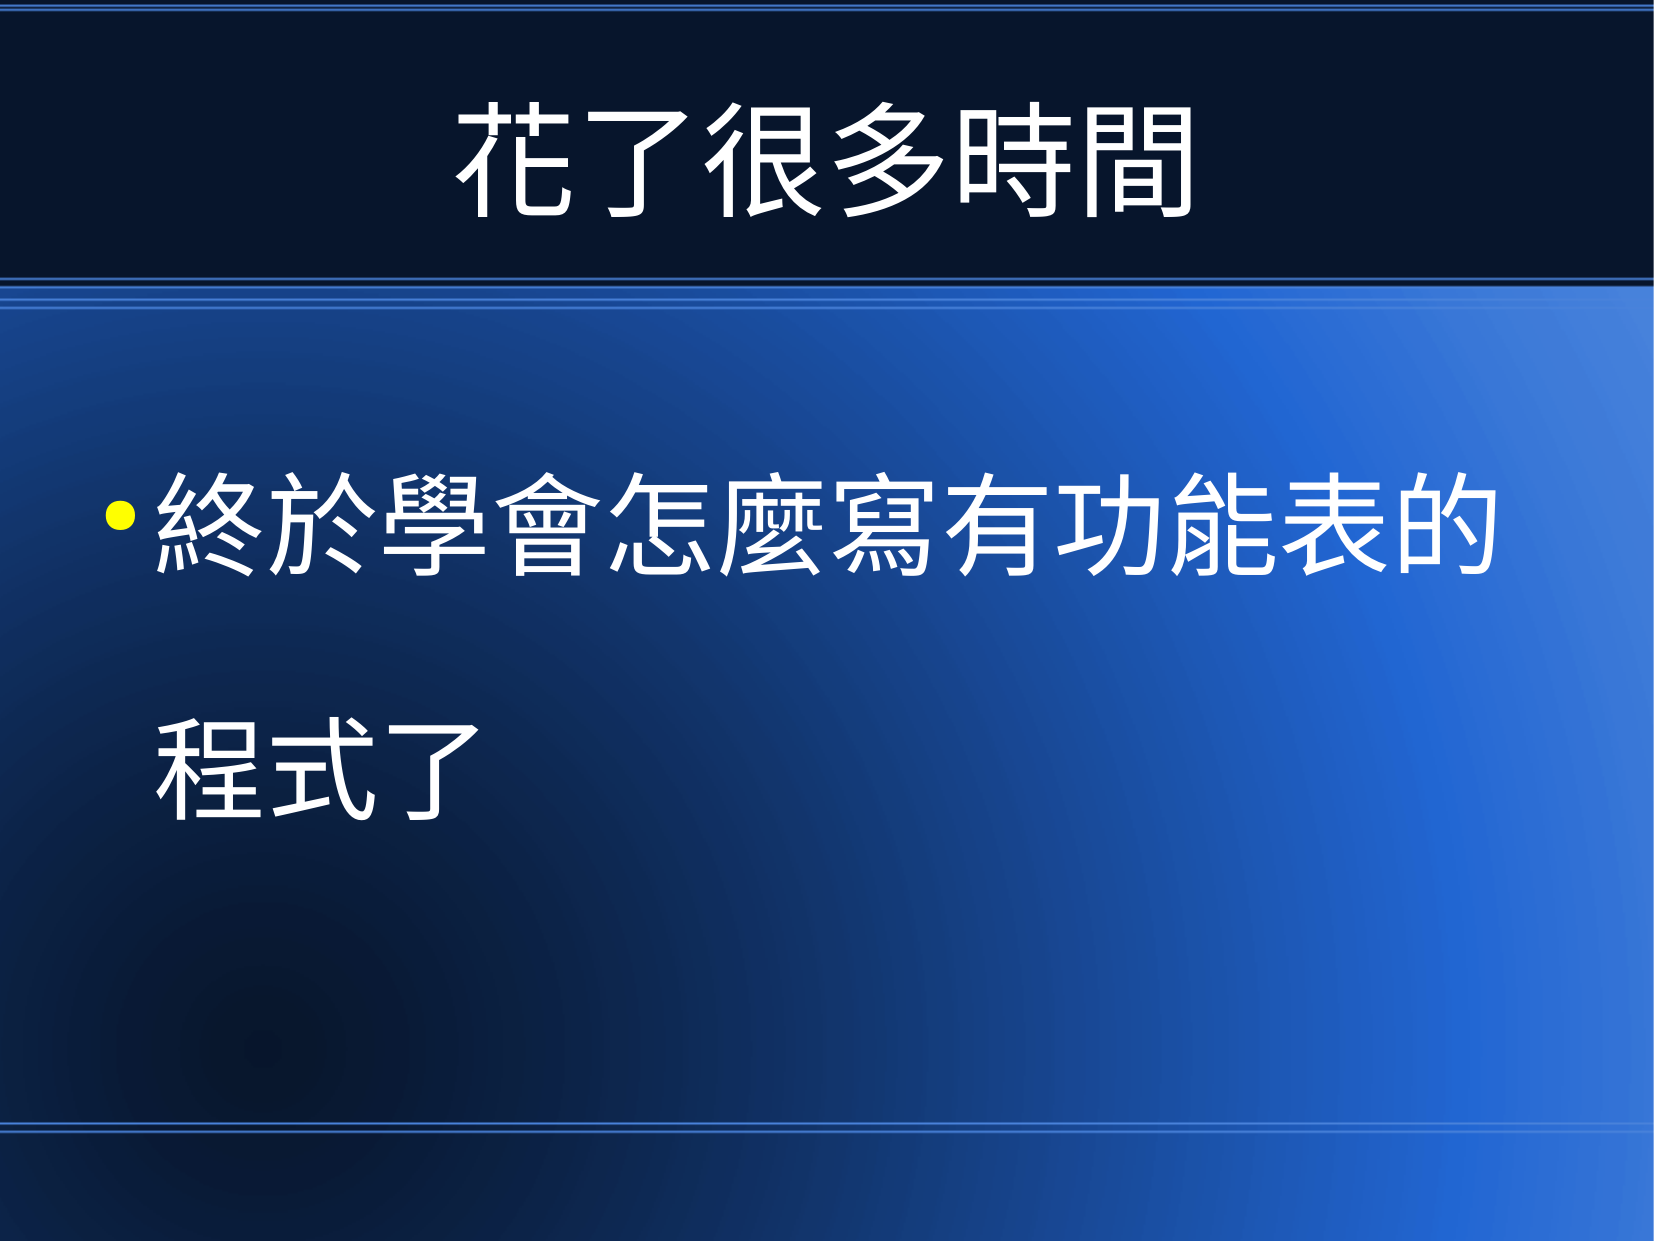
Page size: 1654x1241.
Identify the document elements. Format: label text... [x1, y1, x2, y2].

picture [0, 0, 1654, 1241]
list 終於學會怎麼寫有功能表的程式了 [82, 355, 1571, 1241]
title 花了很多時間 [82, 49, 1571, 257]
